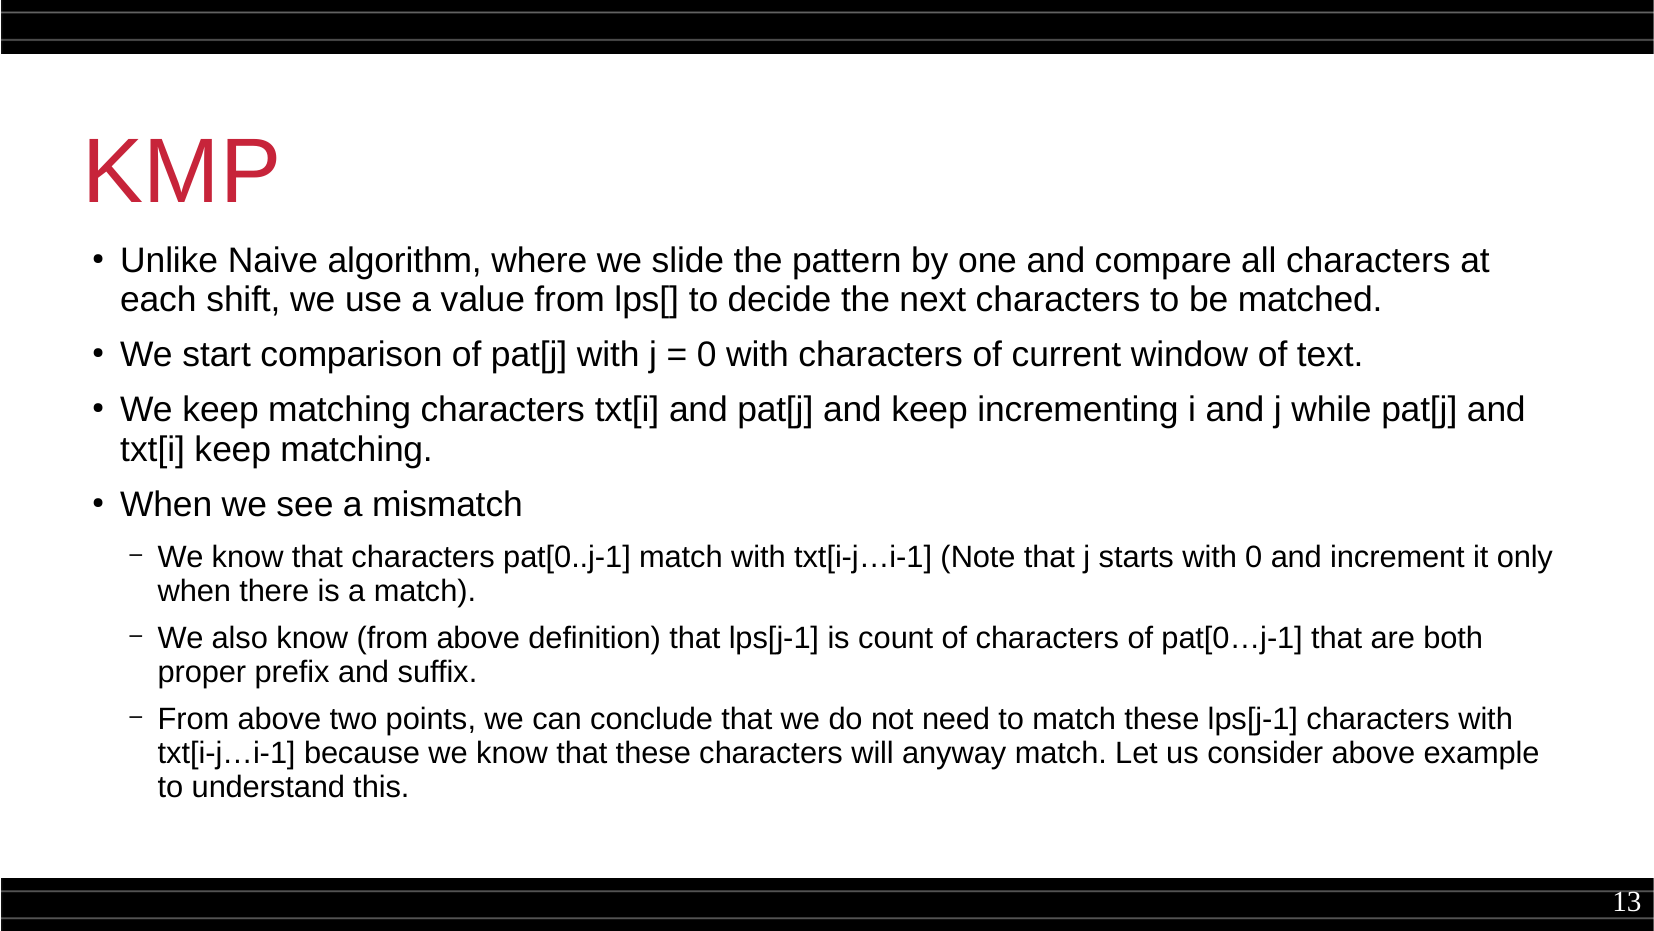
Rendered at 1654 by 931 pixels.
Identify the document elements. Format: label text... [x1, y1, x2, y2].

list Unlike Naive algorithm, where we slide the pattern by one and compare all characters at each shift, we use a value from lps[] to decide the next characters to be matched. We start comparison of pat[j] with j = 0 with characters of current window of text. We keep matching characters txt[i] and pat[j] and keep incrementing i and j while pat[j] and txt[i] keep matching. When we see a mismatch We know that characters pat[0..j-1] match with txt[i-j…i-1] (Note that j starts with 0 and increment it only when there is a match). We also know (from above definition) that lps[j-1] is count of characters of pat[0…j-1] that are both proper prefix and suffix. From above two points, we can conclude that we do not need to match these lps[j-1] characters with txt[i-j…i-1] because we know that these characters will anyway match. Let us consider above example to understand this. [82, 240, 1571, 811]
picture [1, 0, 1654, 54]
picture [1, 878, 1654, 931]
title KMP [82, 92, 1571, 240]
